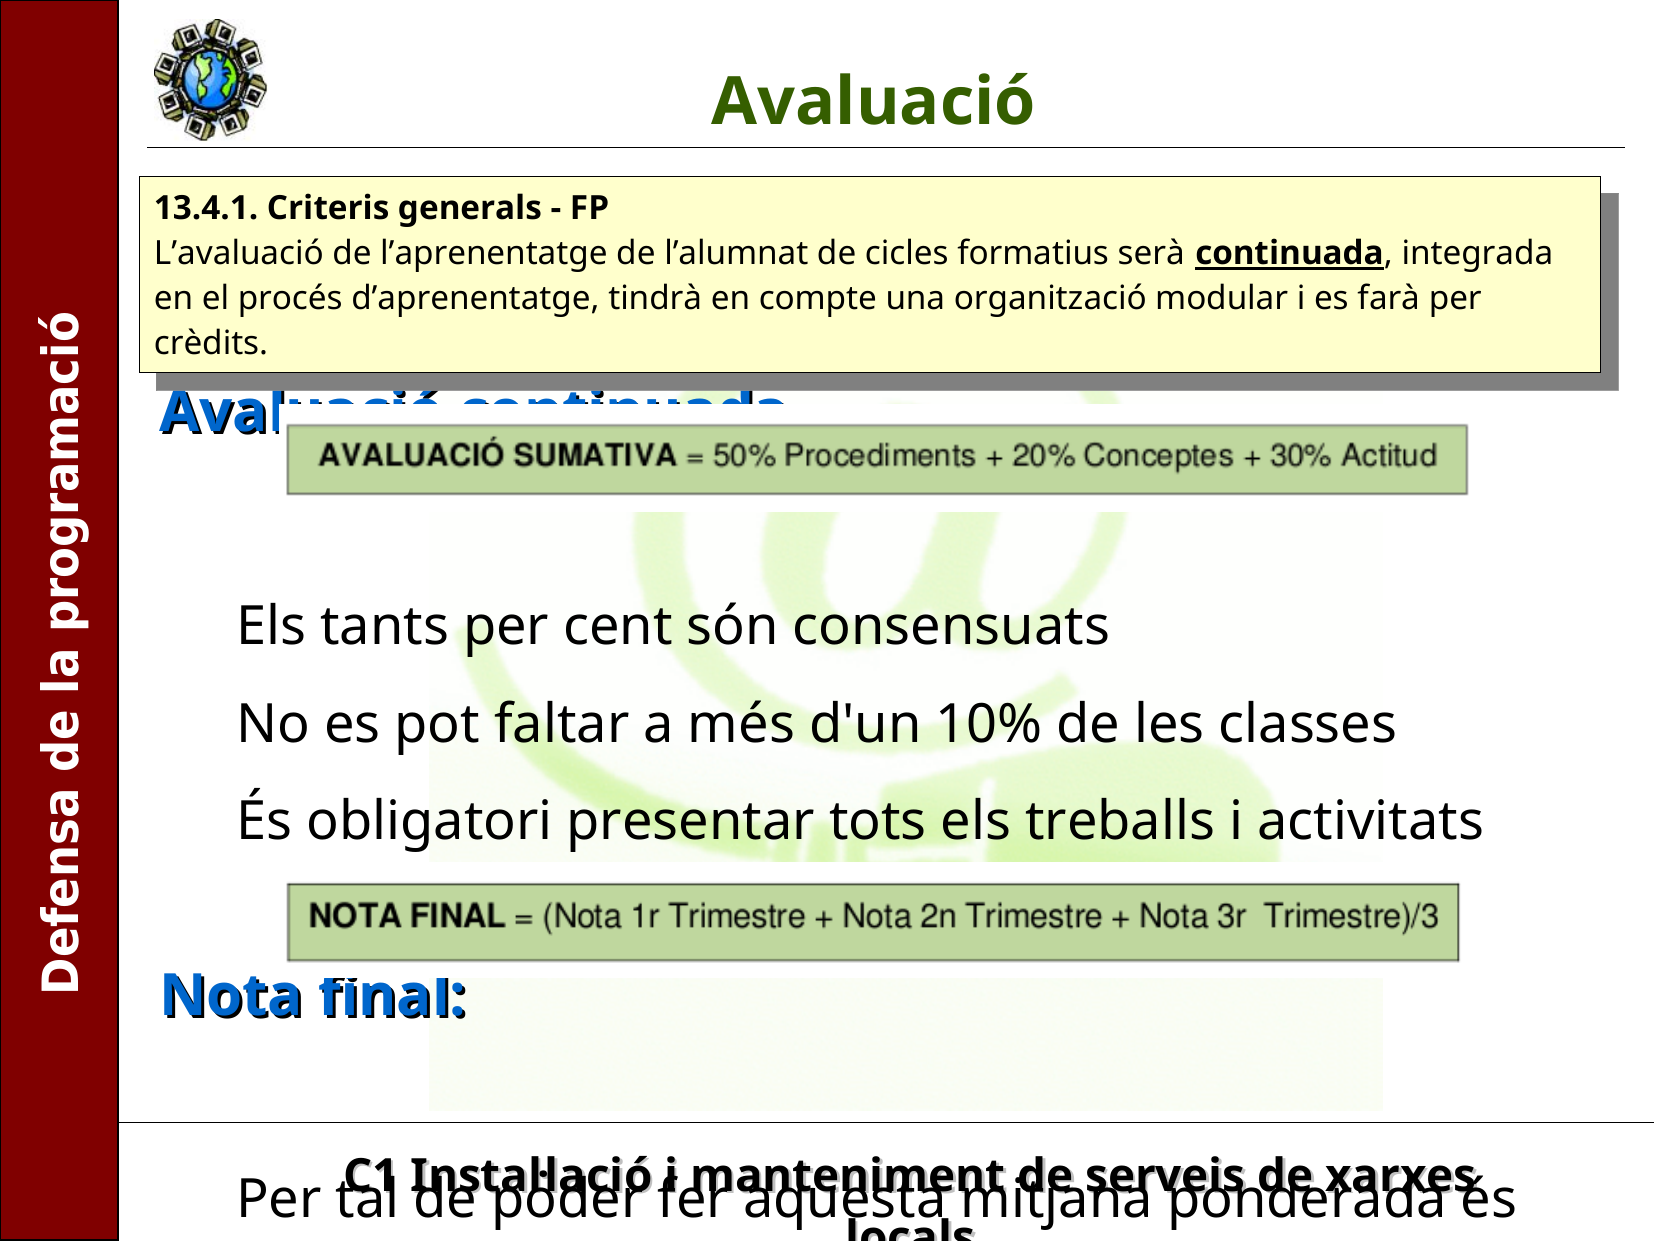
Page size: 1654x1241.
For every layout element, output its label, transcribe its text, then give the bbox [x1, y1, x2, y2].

picture [279, 404, 1483, 513]
list Avaluació continuada Els tants per cent són consensuats No es pot faltar a més d'un 10% de les classes És obligatori presentar tots els treballs i activitats proposades (excepte causa justificada) Nota final: Per tal de poder fer aquesta mitjana ponderada és imprescindible haver aprovat tots els trimestres. [141, 260, 1630, 1111]
picture [154, 19, 268, 49]
picture [264, 862, 1471, 978]
title Avaluació [129, 49, 1619, 148]
text_box 13.4.1. Criteris generals - FP L’avaluació de l’aprenentatge de l’alumnat de cicles formatius serà continuada, integrada en el procés d’aprenentatge, tindrà en compte una organització modular i es farà per crèdits. [139, 176, 1601, 292]
